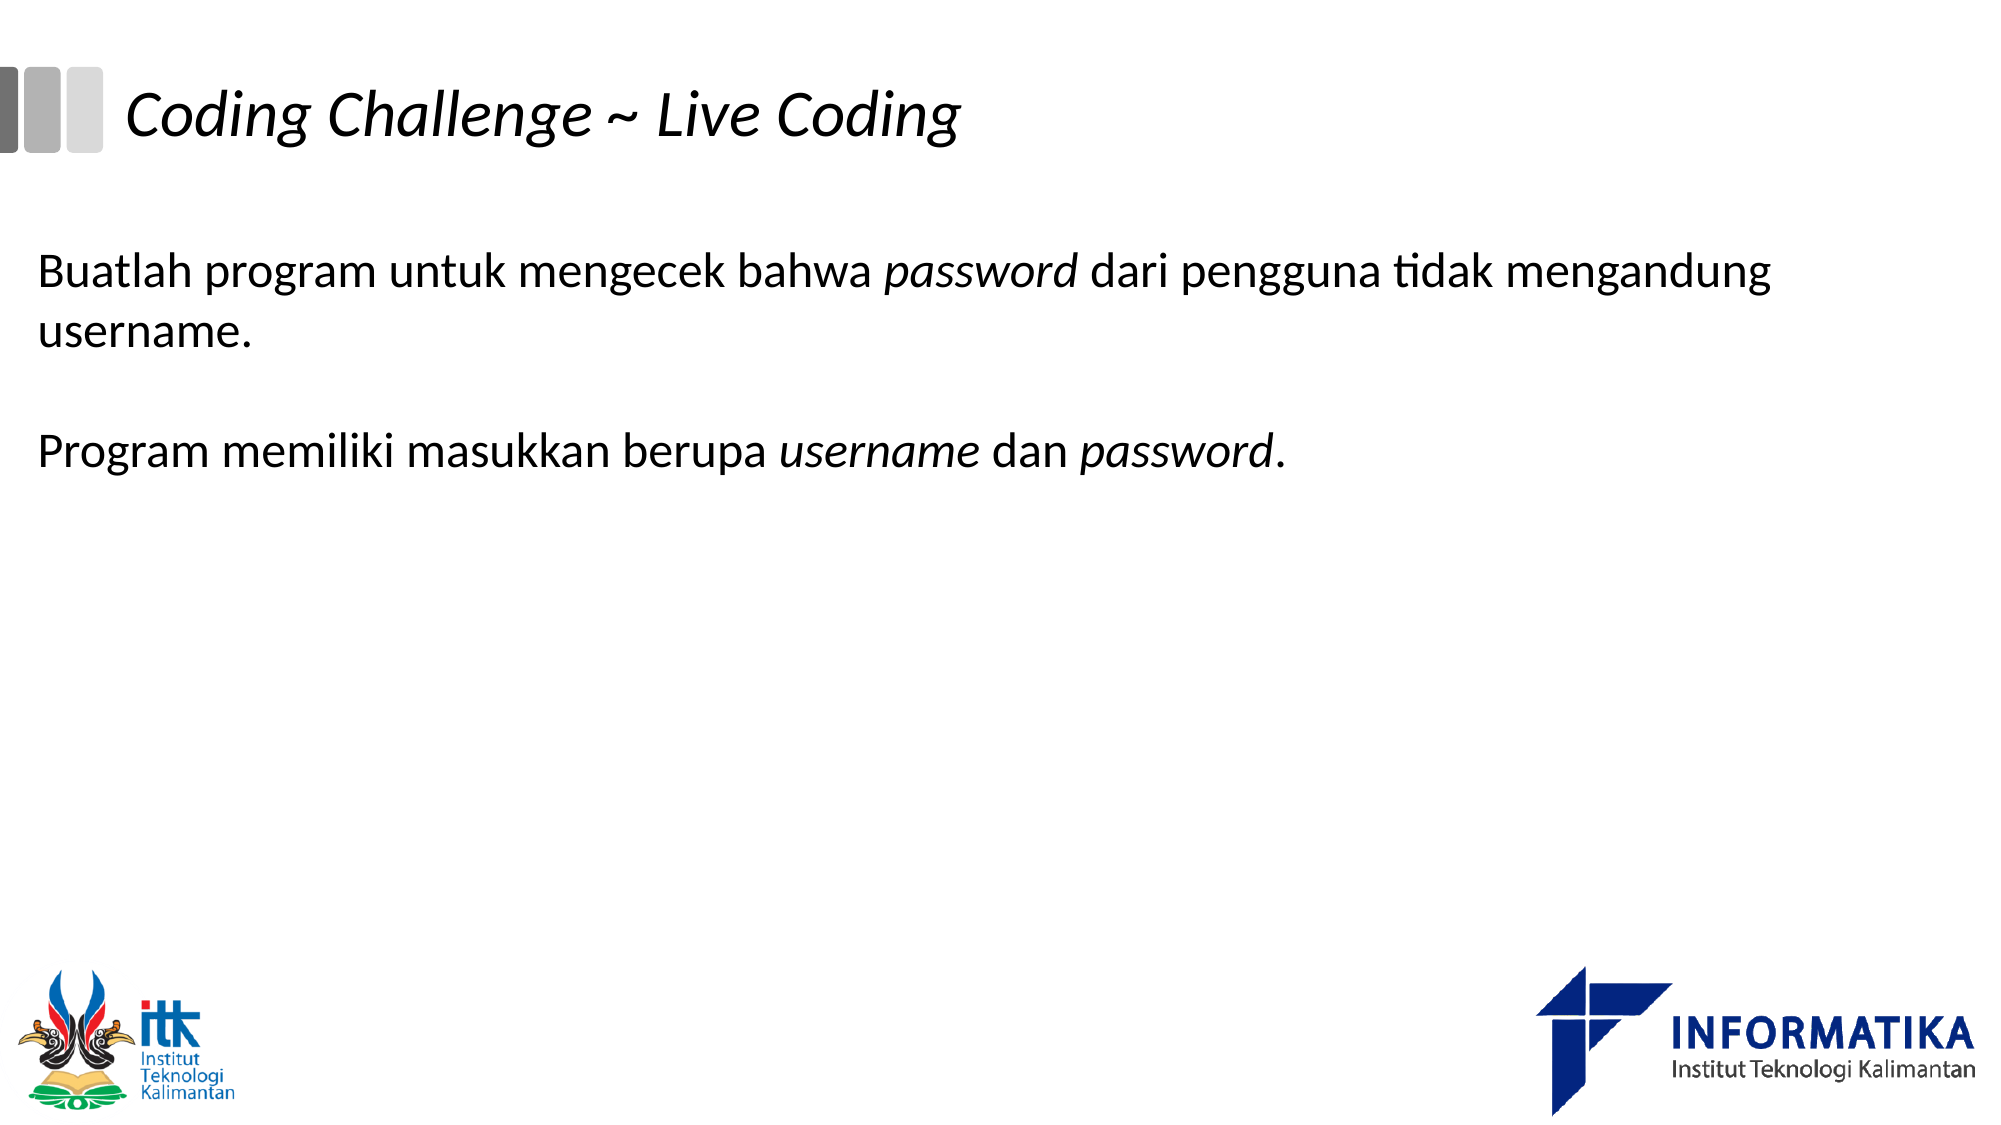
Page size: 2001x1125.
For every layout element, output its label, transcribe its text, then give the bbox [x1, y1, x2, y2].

picture [1534, 965, 1976, 1118]
text_box Buatlah program untuk mengecek bahwa password dari pengguna tidak mengandung username. Program memiliki masukkan berupa username dan password. [22, 229, 1965, 485]
title Coding Challenge ~ Live Coding [105, 58, 1831, 170]
picture [0, 935, 253, 1125]
